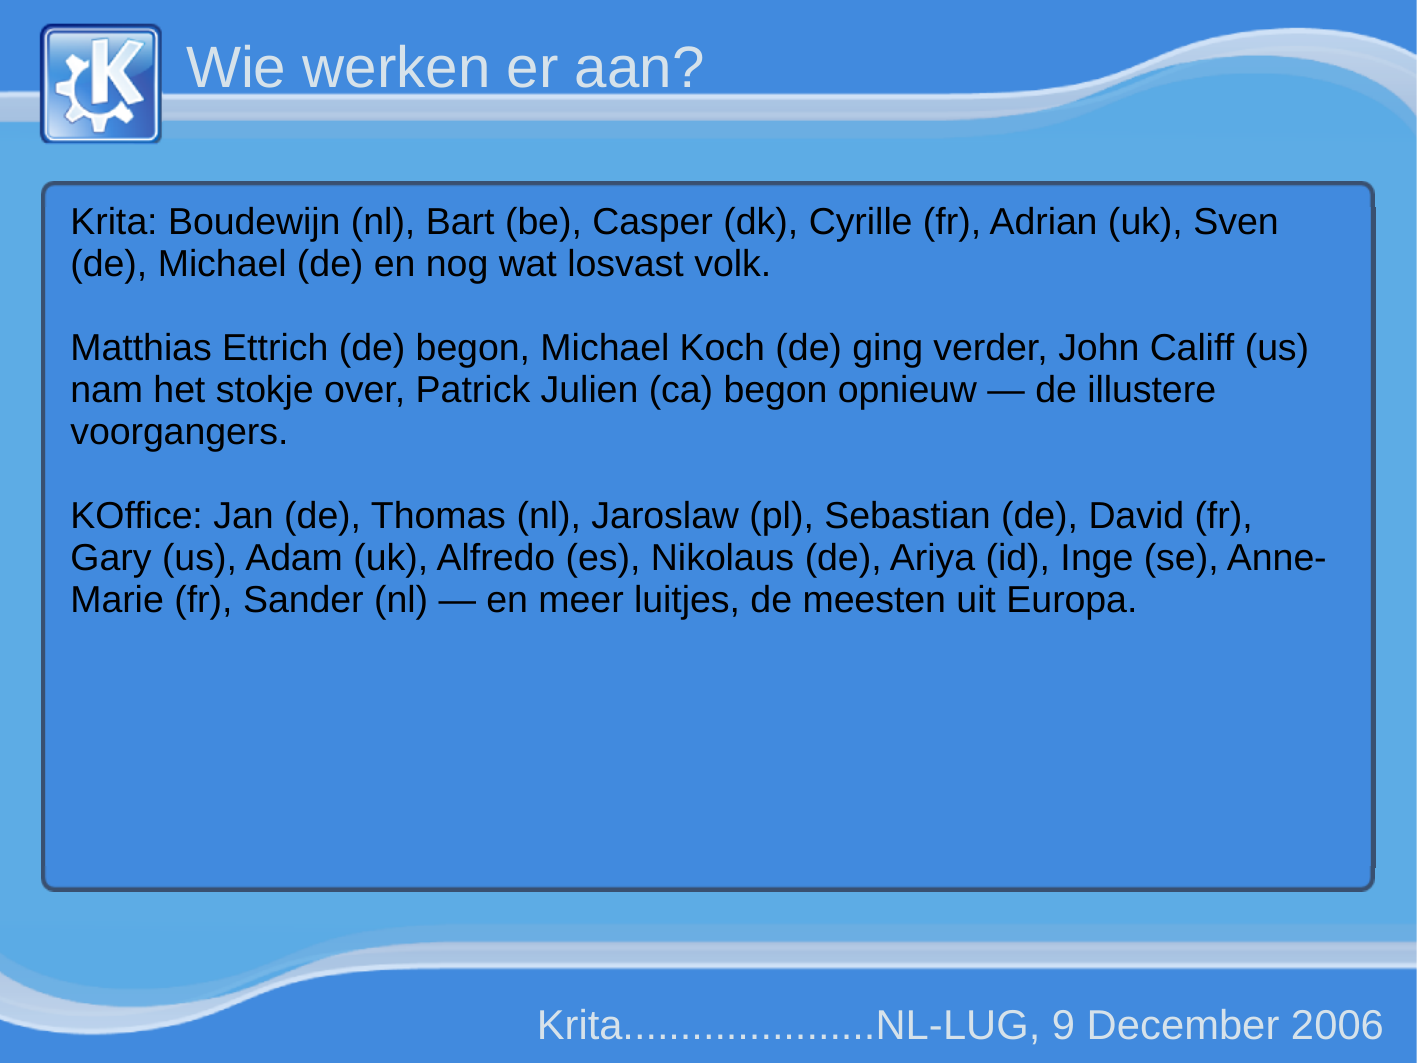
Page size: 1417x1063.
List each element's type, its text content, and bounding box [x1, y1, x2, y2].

picture [0, 0, 1417, 1063]
text_box Wie werken er aan? [171, 27, 1048, 105]
text_box Krita: Boudewijn (nl), Bart (be), Casper (dk), Cyrille (fr), Adrian (uk), Sven (de), Michael (de) en nog wat losvast volk. Matthias Ettrich (de) begon, Michael Koch (de) ging verder, John Califf (us) nam het stokje over, Patrick Julien (ca) begon opnieuw — de illustere voorgangers. KOffice: Jan (de), Thomas (nl), Jaroslaw (pl), Sebastian (de), David (fr), Gary (us), Adam (uk), Alfredo (es), Nikolaus (de), Ariya (id), Inge (se), Anne-Marie (fr), Sander (nl) — en meer luitjes, de meesten uit Europa. [55, 193, 1357, 899]
